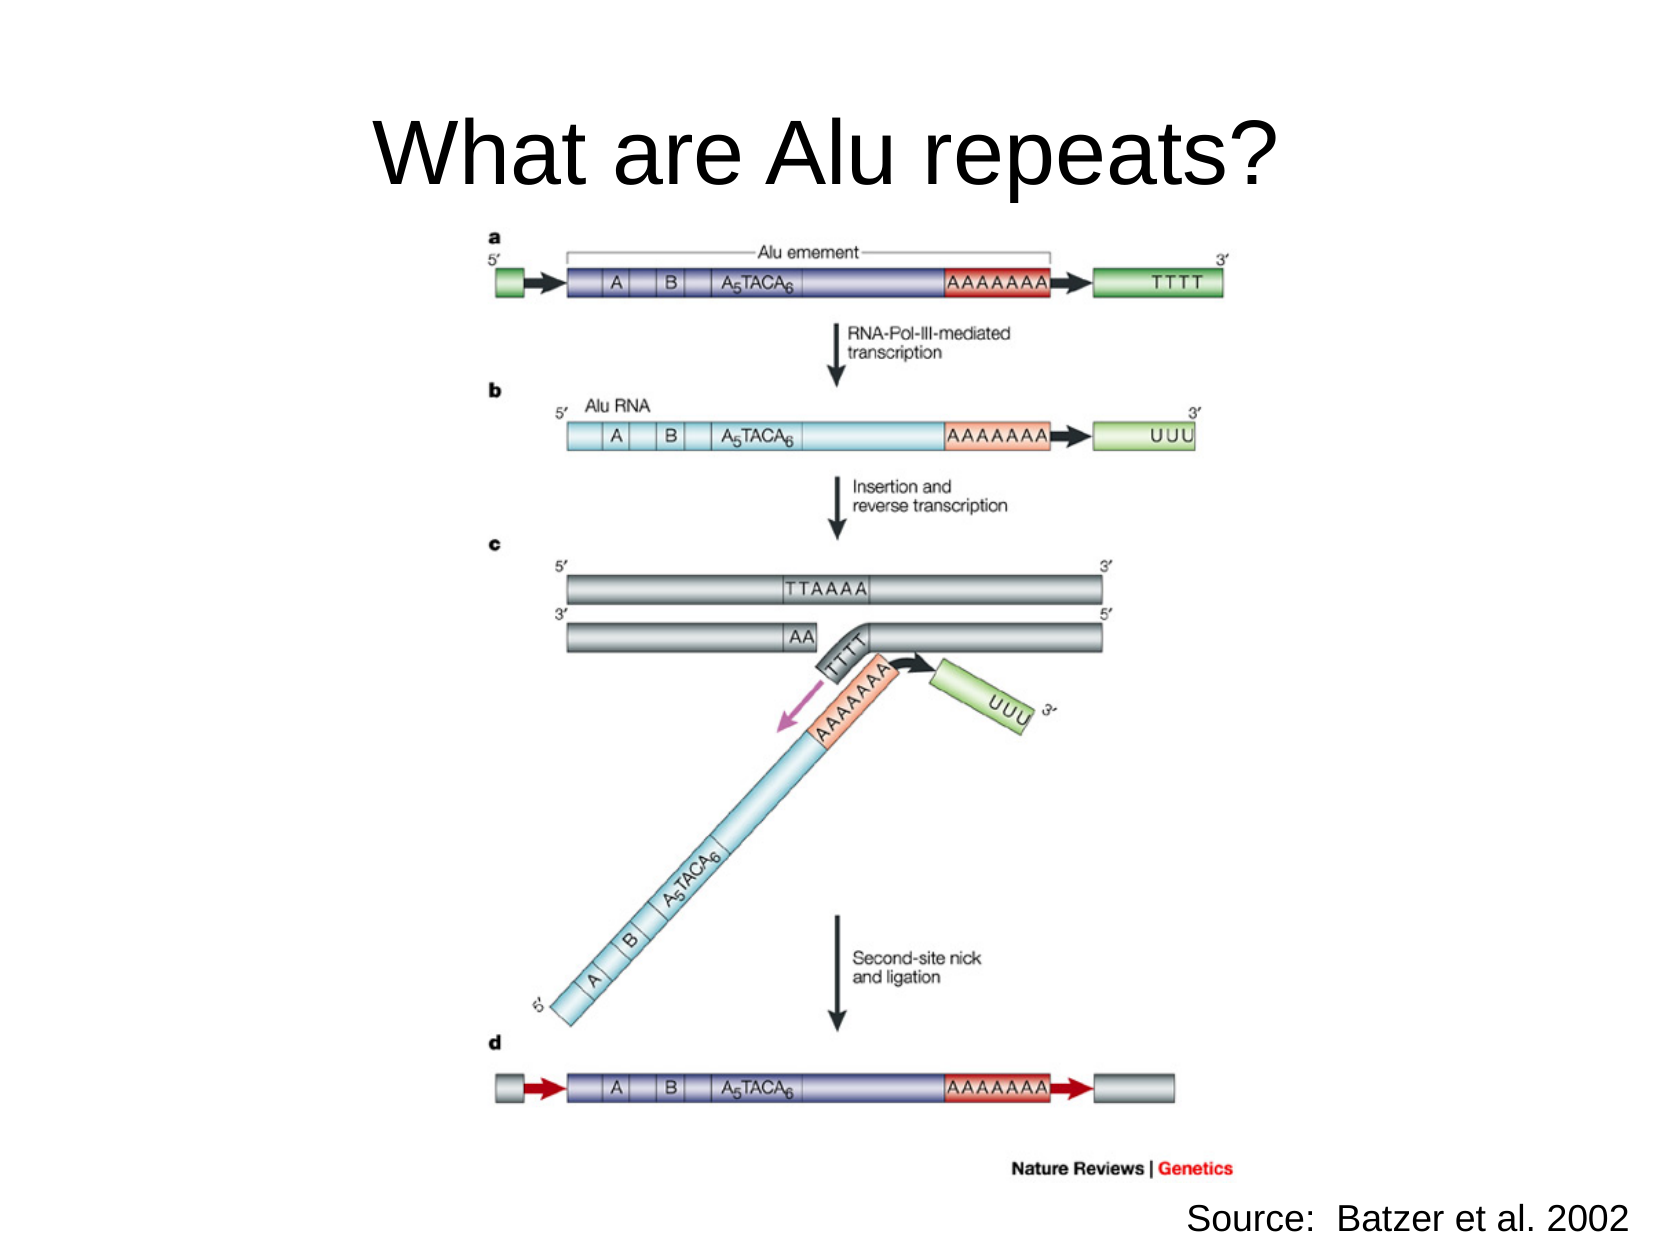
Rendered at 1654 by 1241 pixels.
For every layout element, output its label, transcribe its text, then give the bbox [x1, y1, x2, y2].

picture [444, 257, 1270, 1183]
text_box Source: Batzer et al. 2002 [1171, 1190, 1654, 1241]
title What are Alu repeats? [82, 49, 1571, 257]
